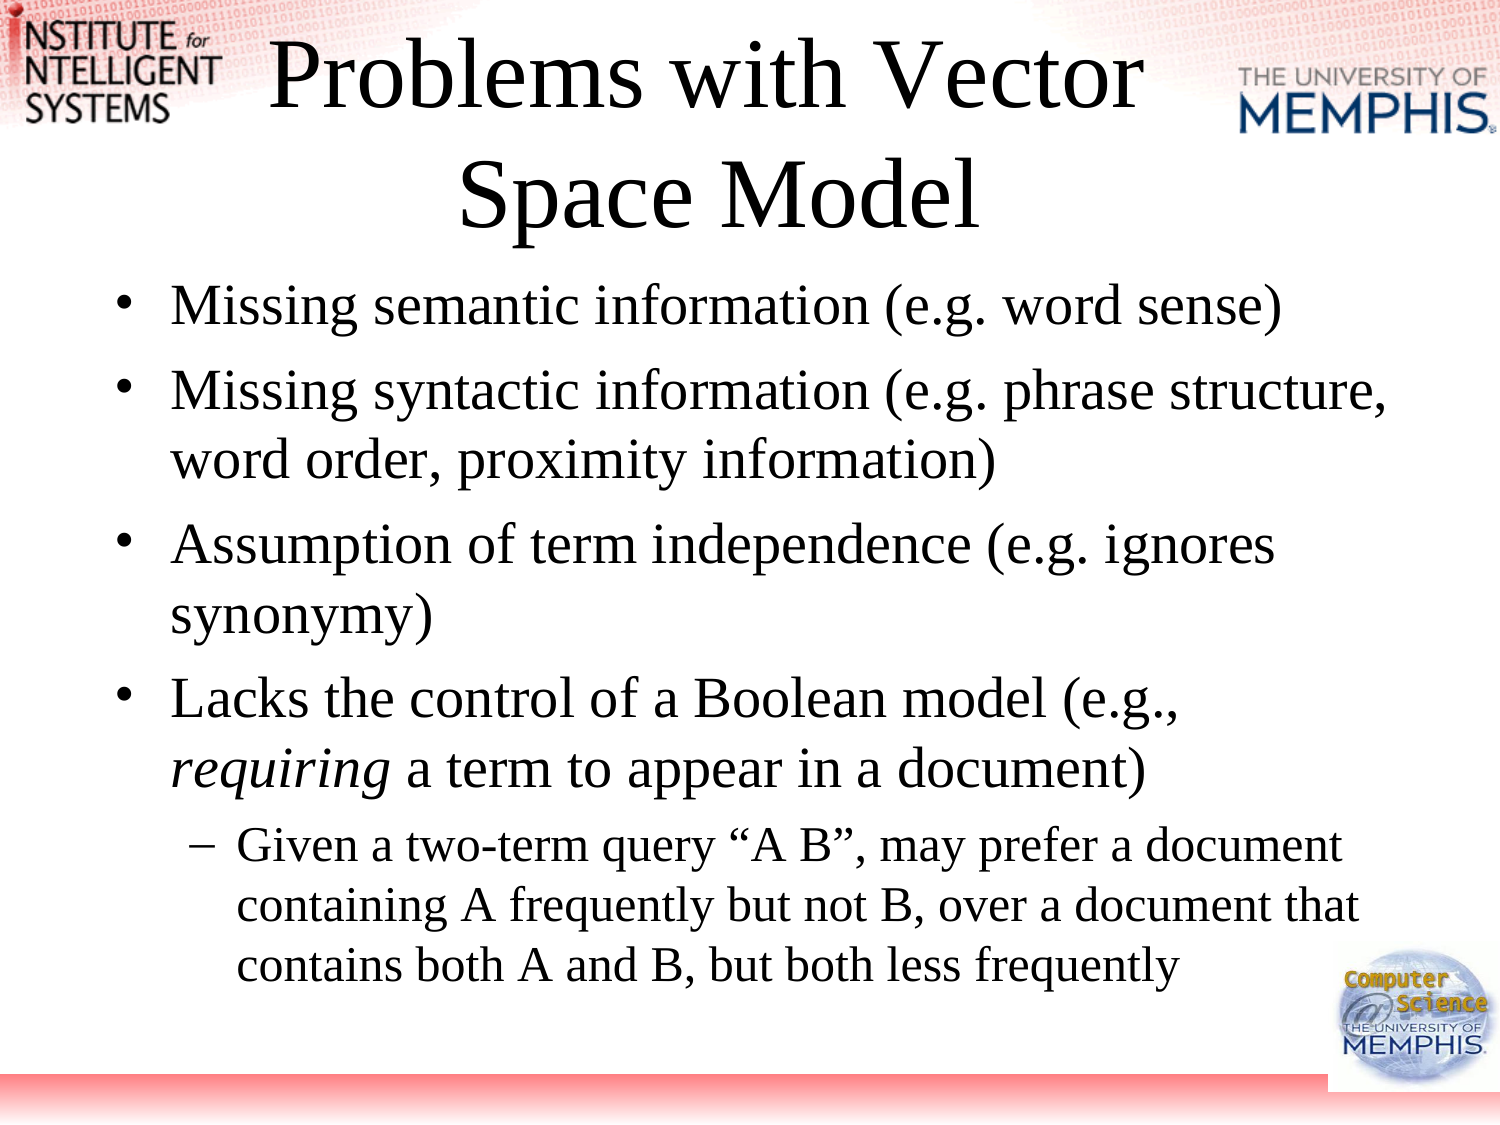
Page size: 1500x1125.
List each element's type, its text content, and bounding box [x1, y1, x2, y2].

picture [0, 0, 50, 132]
picture [1328, 941, 1500, 1092]
picture [1388, 0, 1500, 141]
title Problems with Vector Space Model [50, 0, 1388, 256]
list Missing semantic information (e.g. word sense) Missing syntactic information (e.g. phrase structure, word order, proximity information) Assumption of term independence (e.g. ignores synonymy) Lacks the control of a Boolean model (e.g., requiring a term to appear in a document) Given a two-term query “A B”, may prefer a document containing A frequently but not B, over a document that contains both A and B, but both less frequently [99, 258, 1413, 1028]
